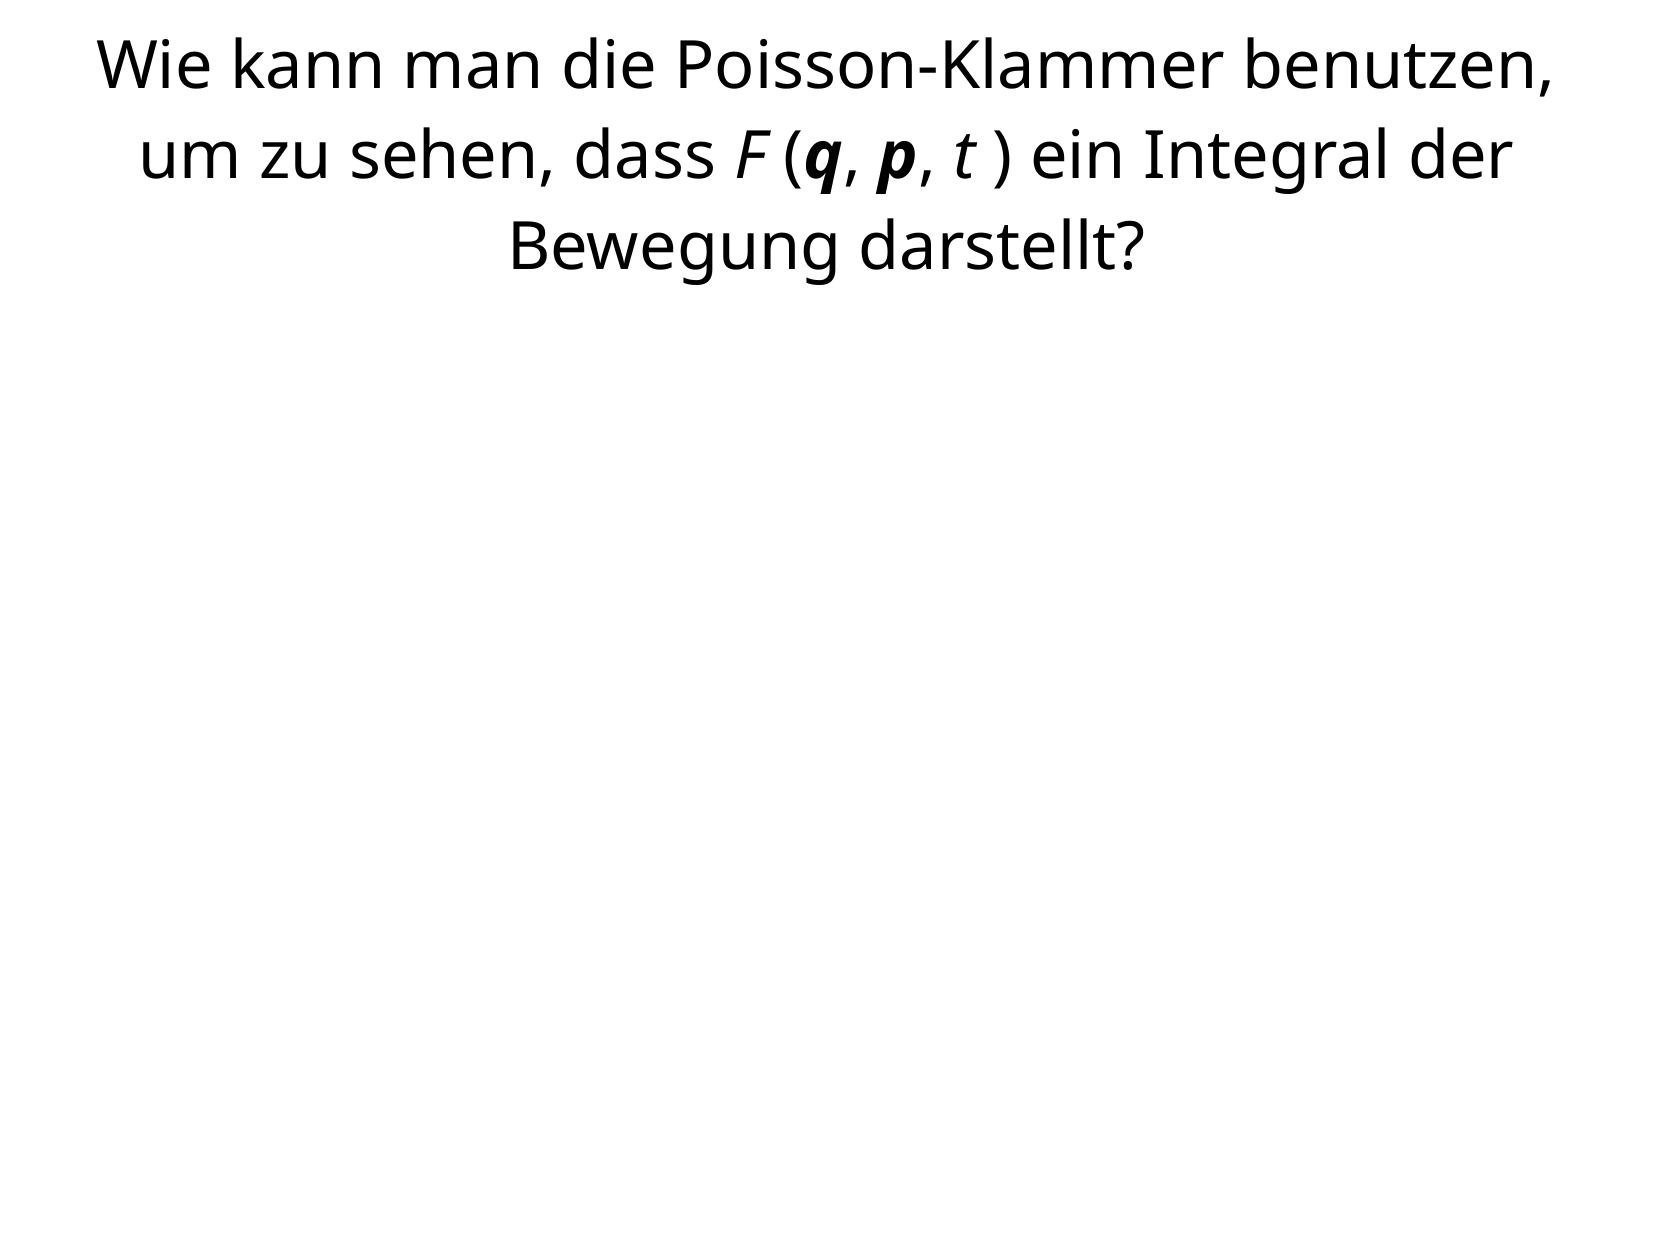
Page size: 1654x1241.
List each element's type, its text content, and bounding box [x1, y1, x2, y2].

title Wie kann man die Poisson-Klammer benutzen, um zu sehen, dass F (q, p, t ) ein Integral der Bewegung darstellt? [82, 19, 1571, 287]
